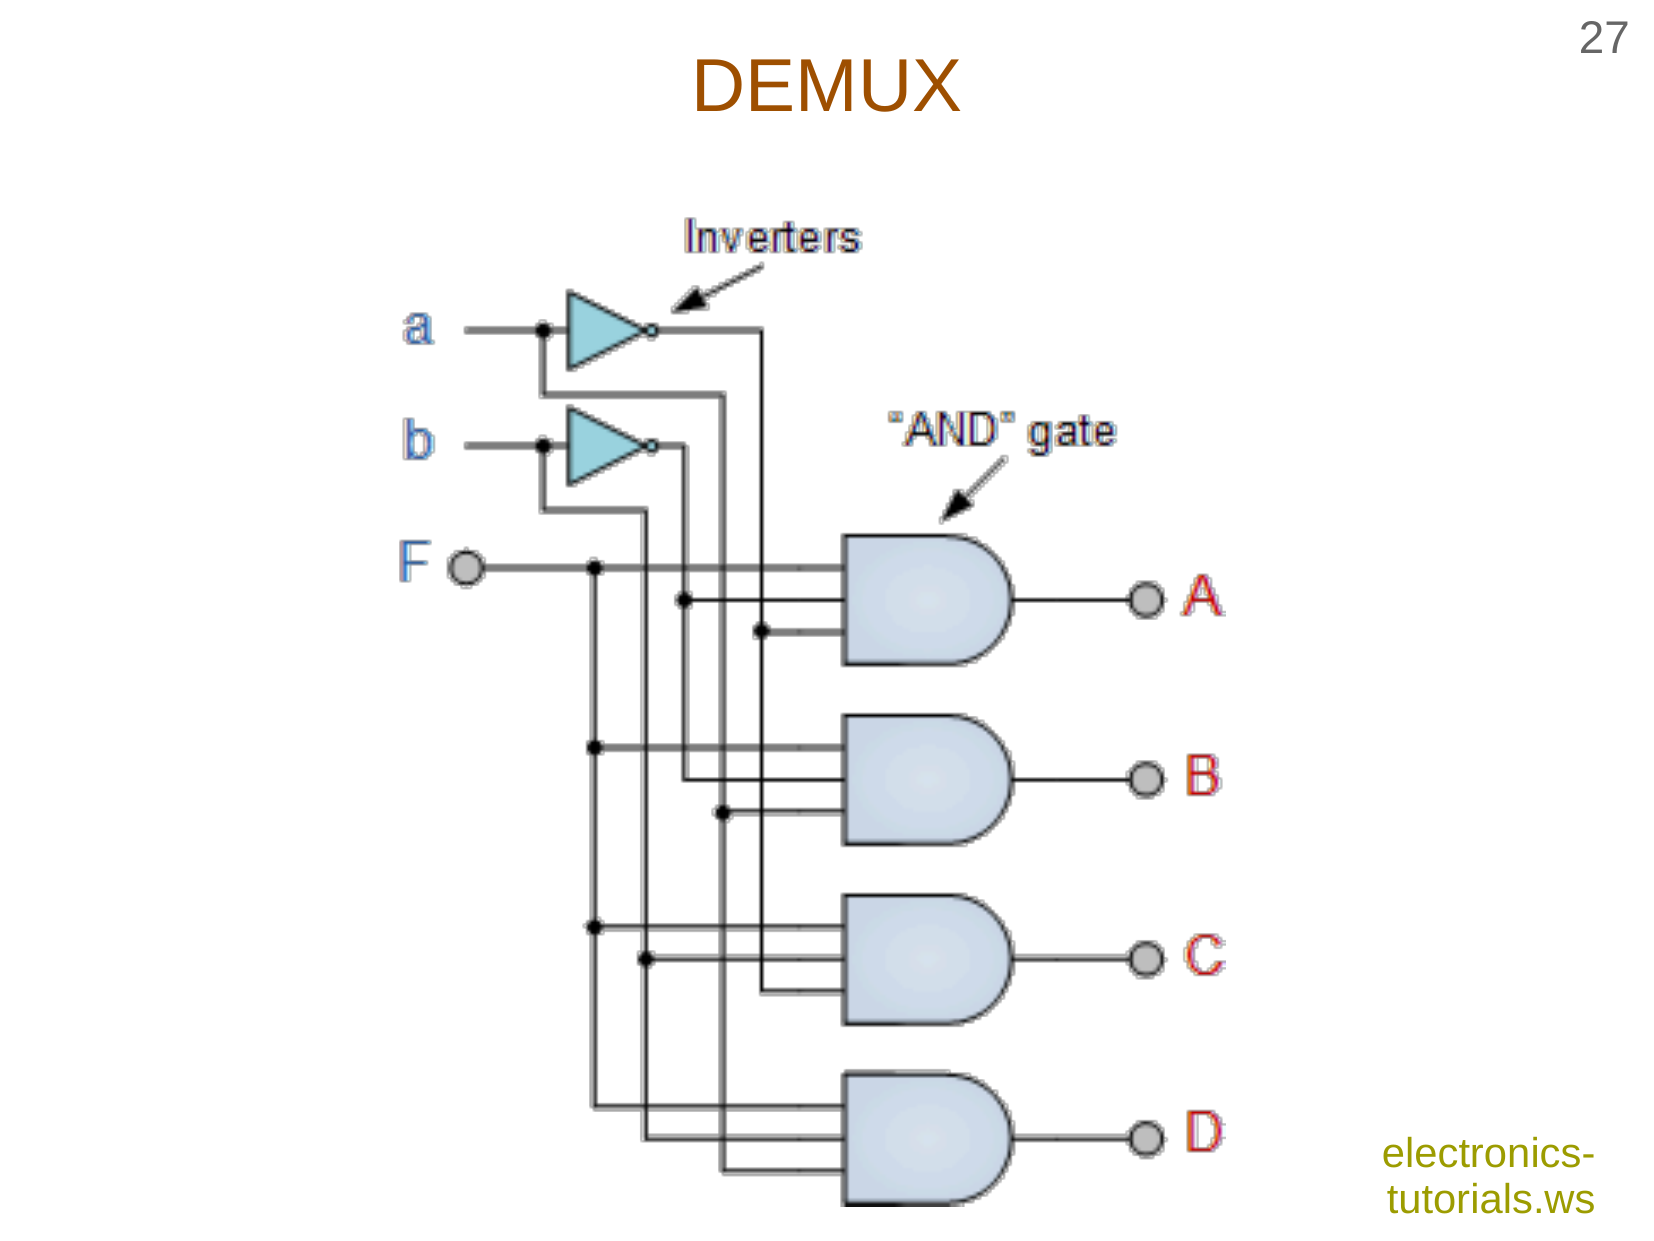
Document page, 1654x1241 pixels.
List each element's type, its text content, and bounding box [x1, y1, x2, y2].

title DEMUX [59, 29, 1595, 148]
picture [398, 206, 1226, 1207]
text_box electronics-tutorials.ws [1166, 1122, 1611, 1241]
